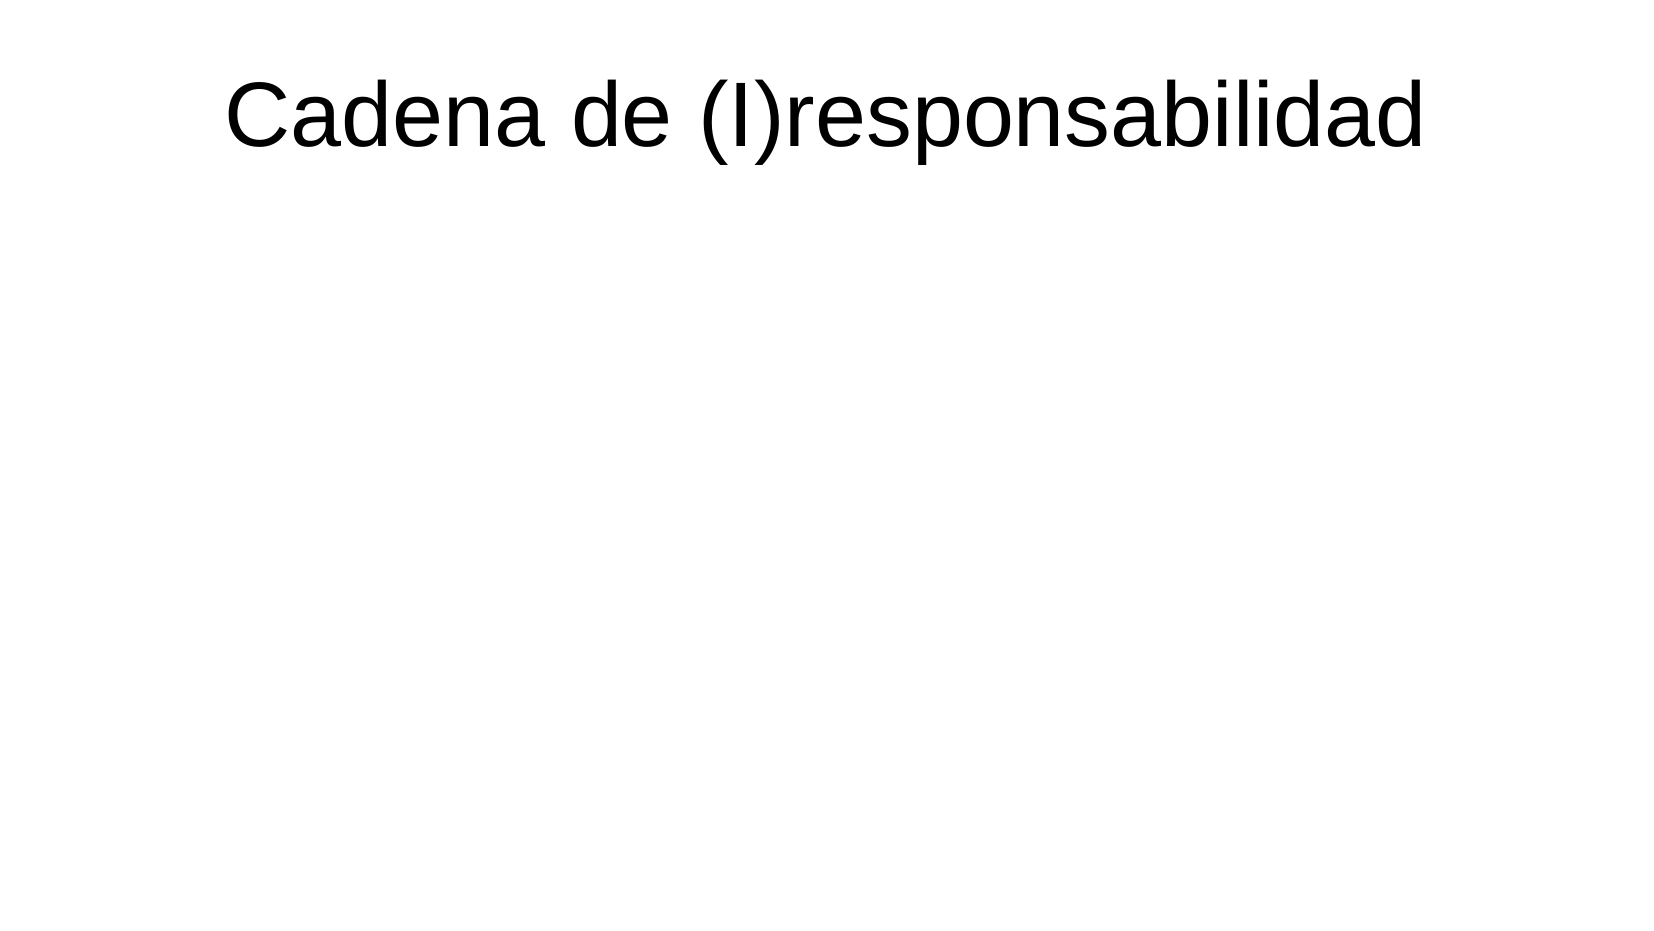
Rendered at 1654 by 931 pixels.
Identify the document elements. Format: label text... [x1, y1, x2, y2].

title Cadena de (I)responsabilidad [82, 37, 1571, 193]
